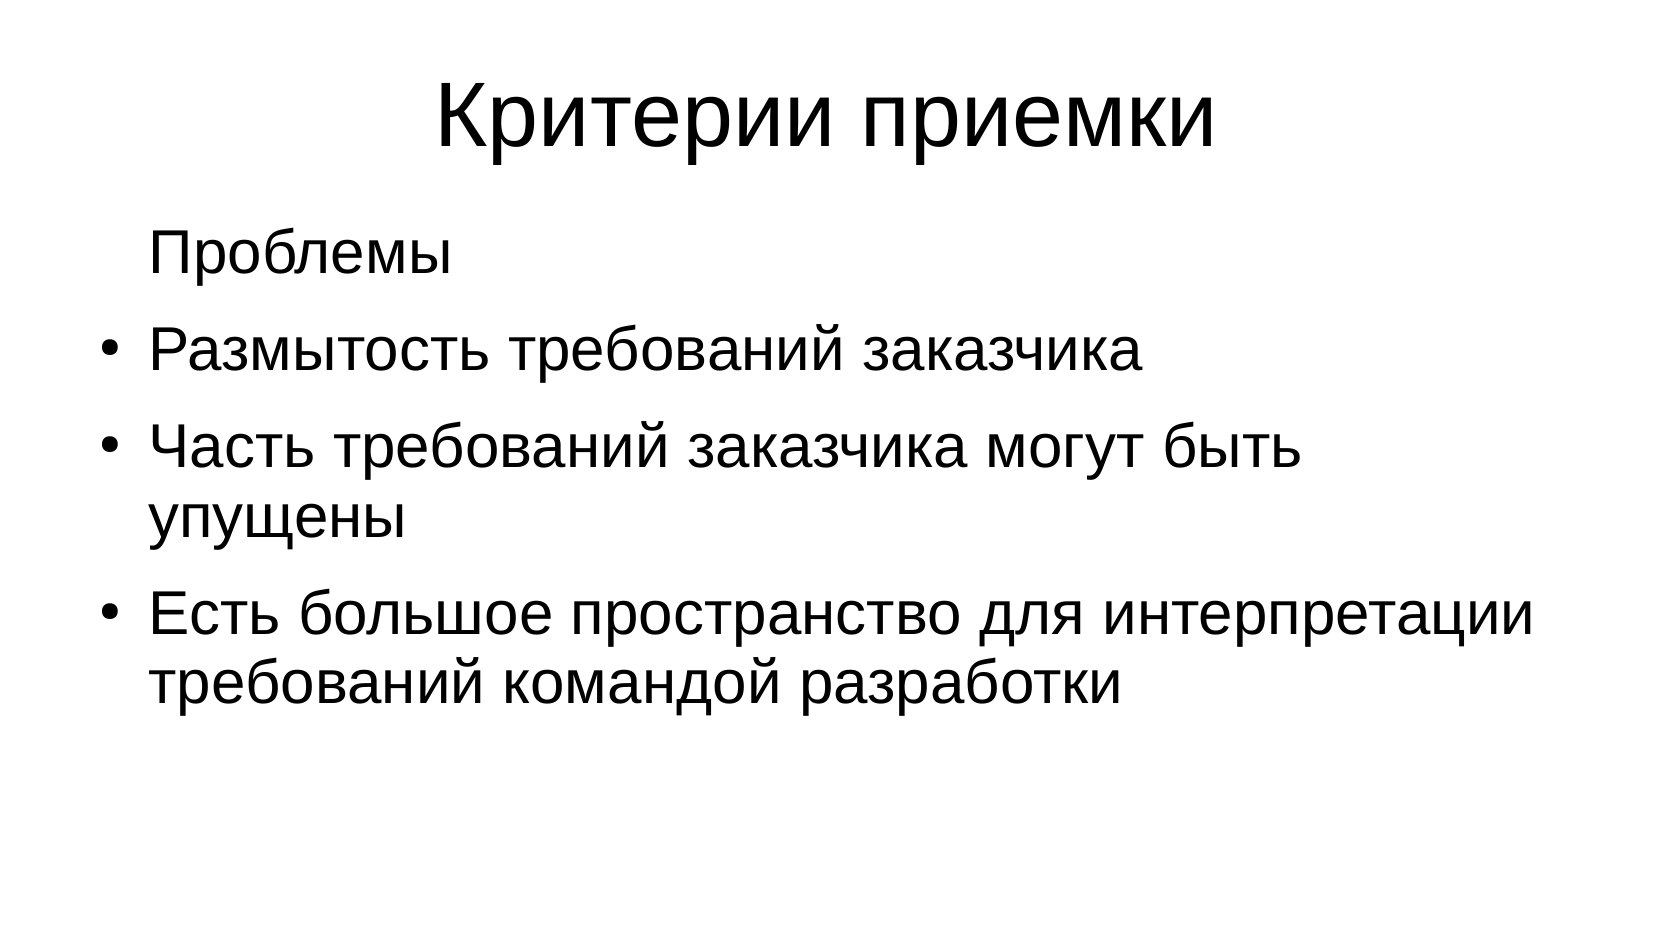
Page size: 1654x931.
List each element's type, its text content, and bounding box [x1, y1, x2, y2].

title Критерии приемки [82, 37, 1571, 193]
list Проблемы Размытость требований заказчика Часть требований заказчика могут быть упущены Есть большое пространство для интерпретации требований командой разработки [82, 217, 1571, 758]
